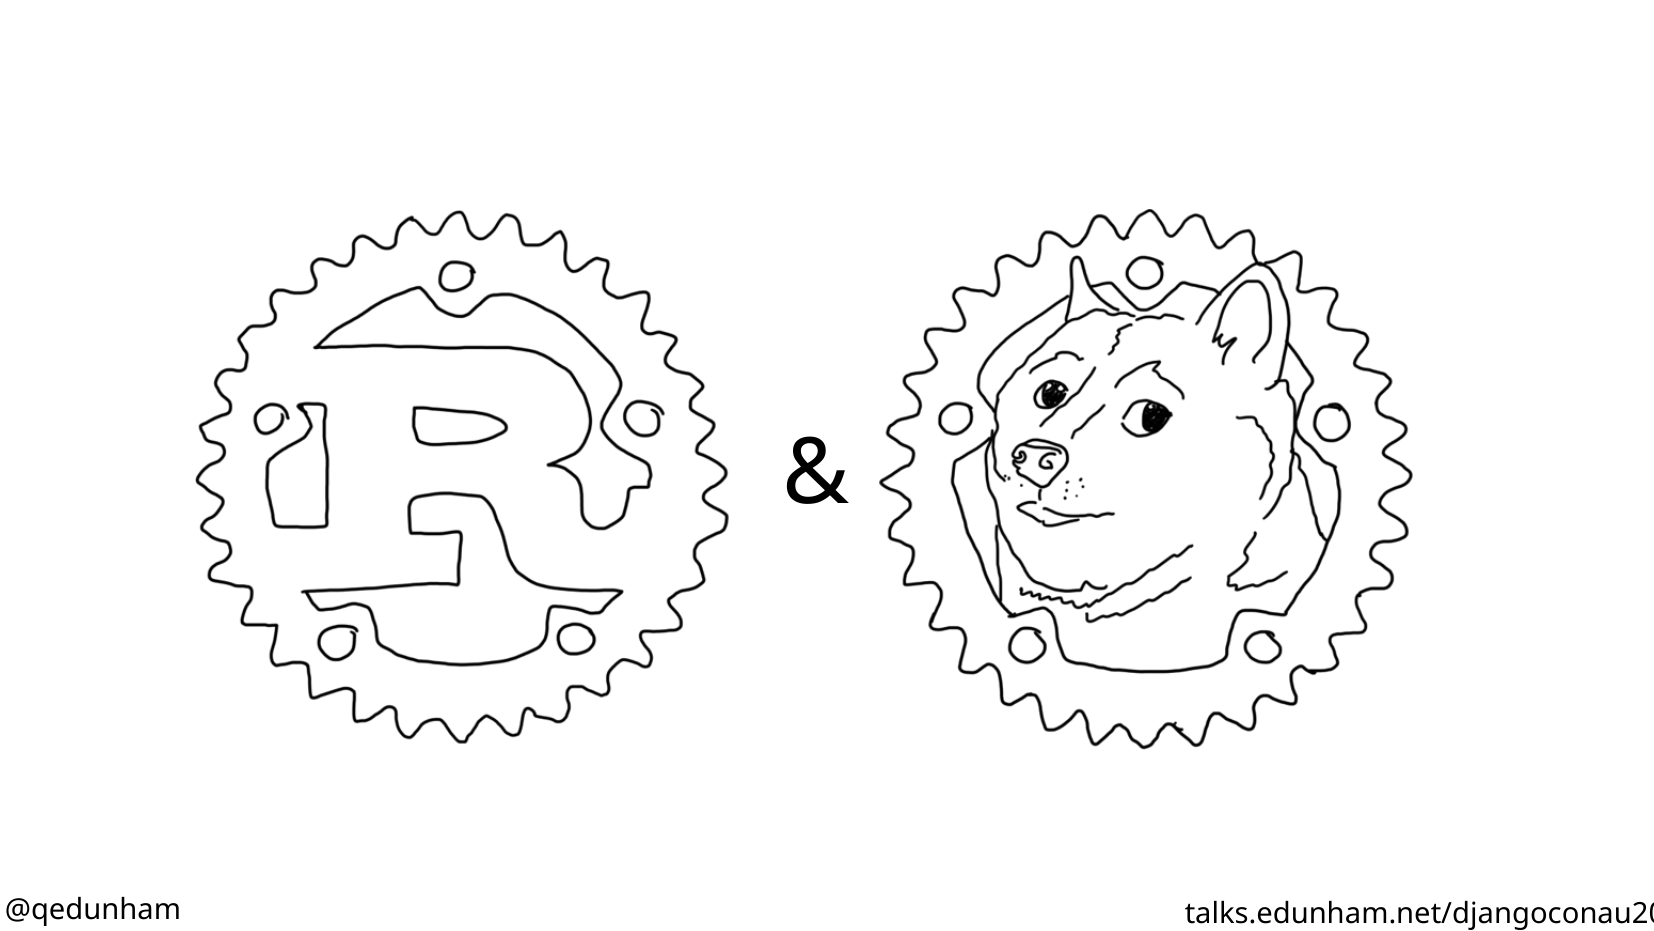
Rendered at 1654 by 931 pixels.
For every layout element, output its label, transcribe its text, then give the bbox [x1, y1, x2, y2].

title & [71, 390, 1561, 546]
picture [195, 546, 1414, 750]
picture [195, 209, 1414, 390]
